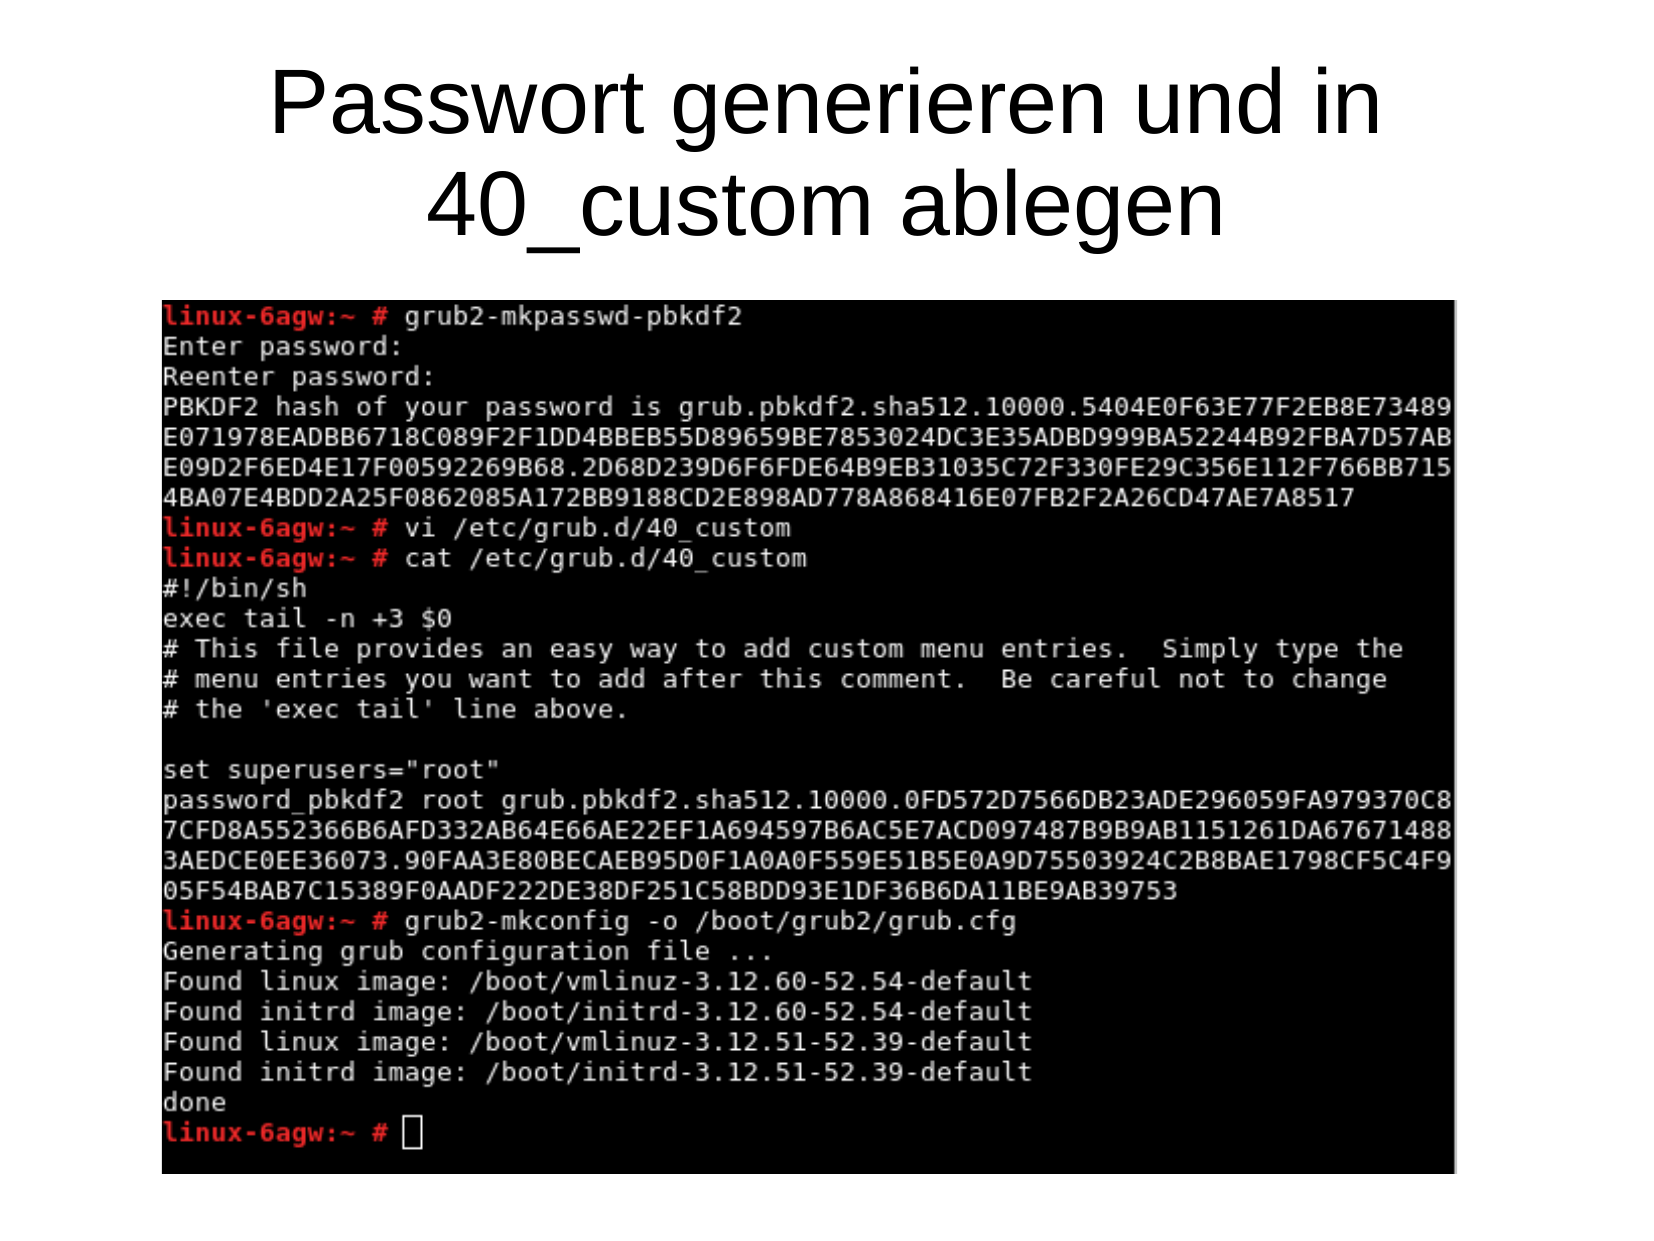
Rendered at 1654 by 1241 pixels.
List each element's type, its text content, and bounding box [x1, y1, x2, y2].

picture [161, 300, 1458, 1174]
title Passwort generieren und in 40_custom ablegen [82, 49, 1571, 257]
